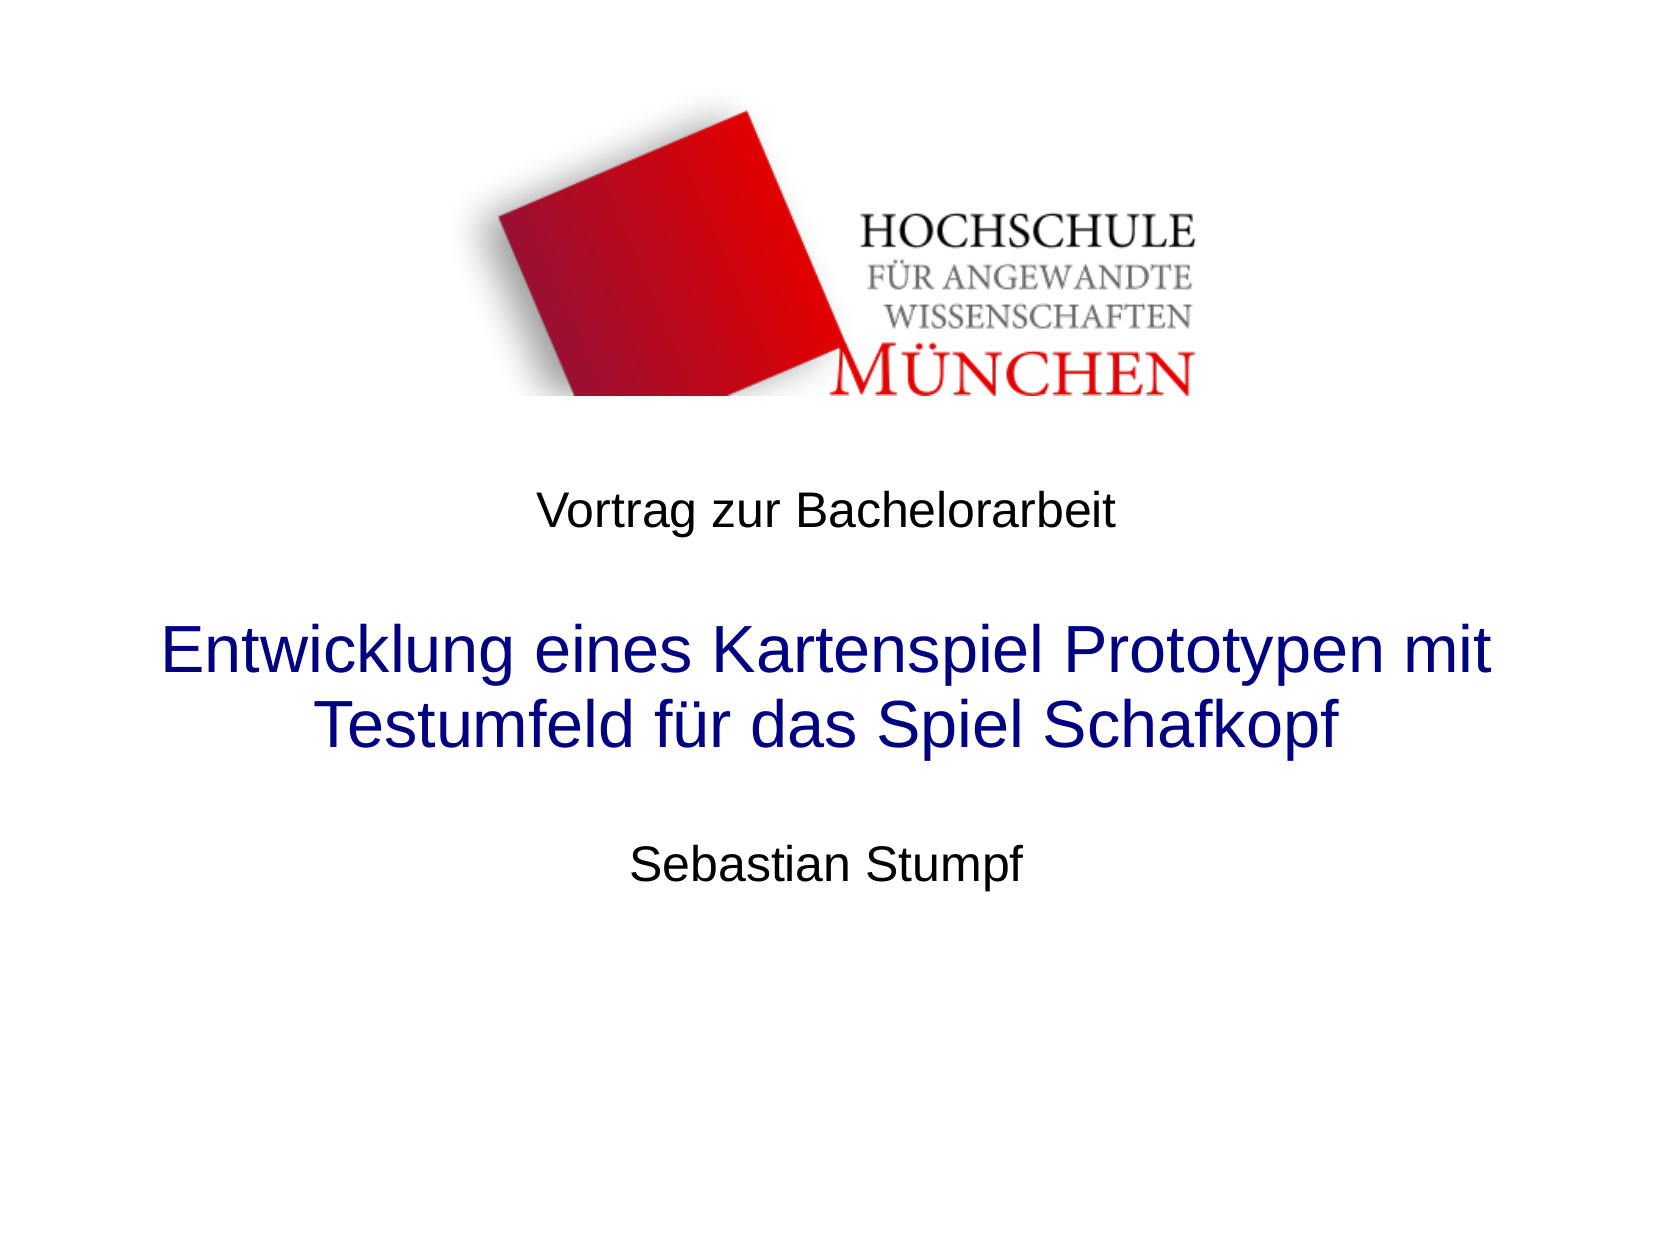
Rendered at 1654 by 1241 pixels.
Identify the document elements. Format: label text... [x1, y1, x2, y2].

subtitle Vortrag zur Bachelorarbeit Entwicklung eines Kartenspiel Prototypen mit Testumfeld für das Spiel Schafkopf Sebastian Stumpf [82, 265, 1571, 1109]
picture [436, 56, 1218, 265]
